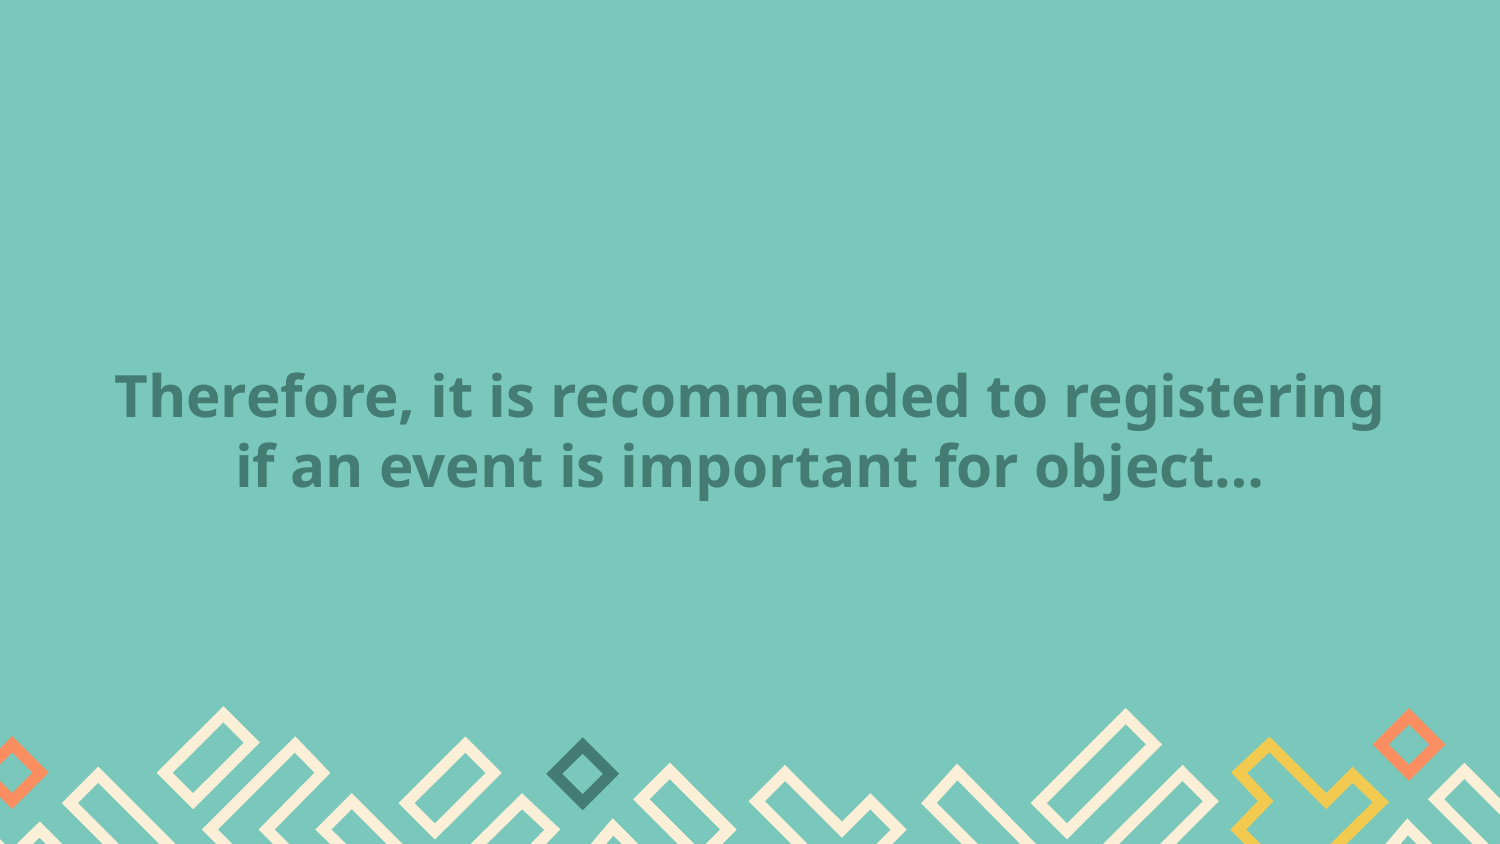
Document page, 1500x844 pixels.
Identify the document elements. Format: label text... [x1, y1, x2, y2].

title Therefore, it is recommended to registering if an event is important for object… [98, 329, 1402, 514]
